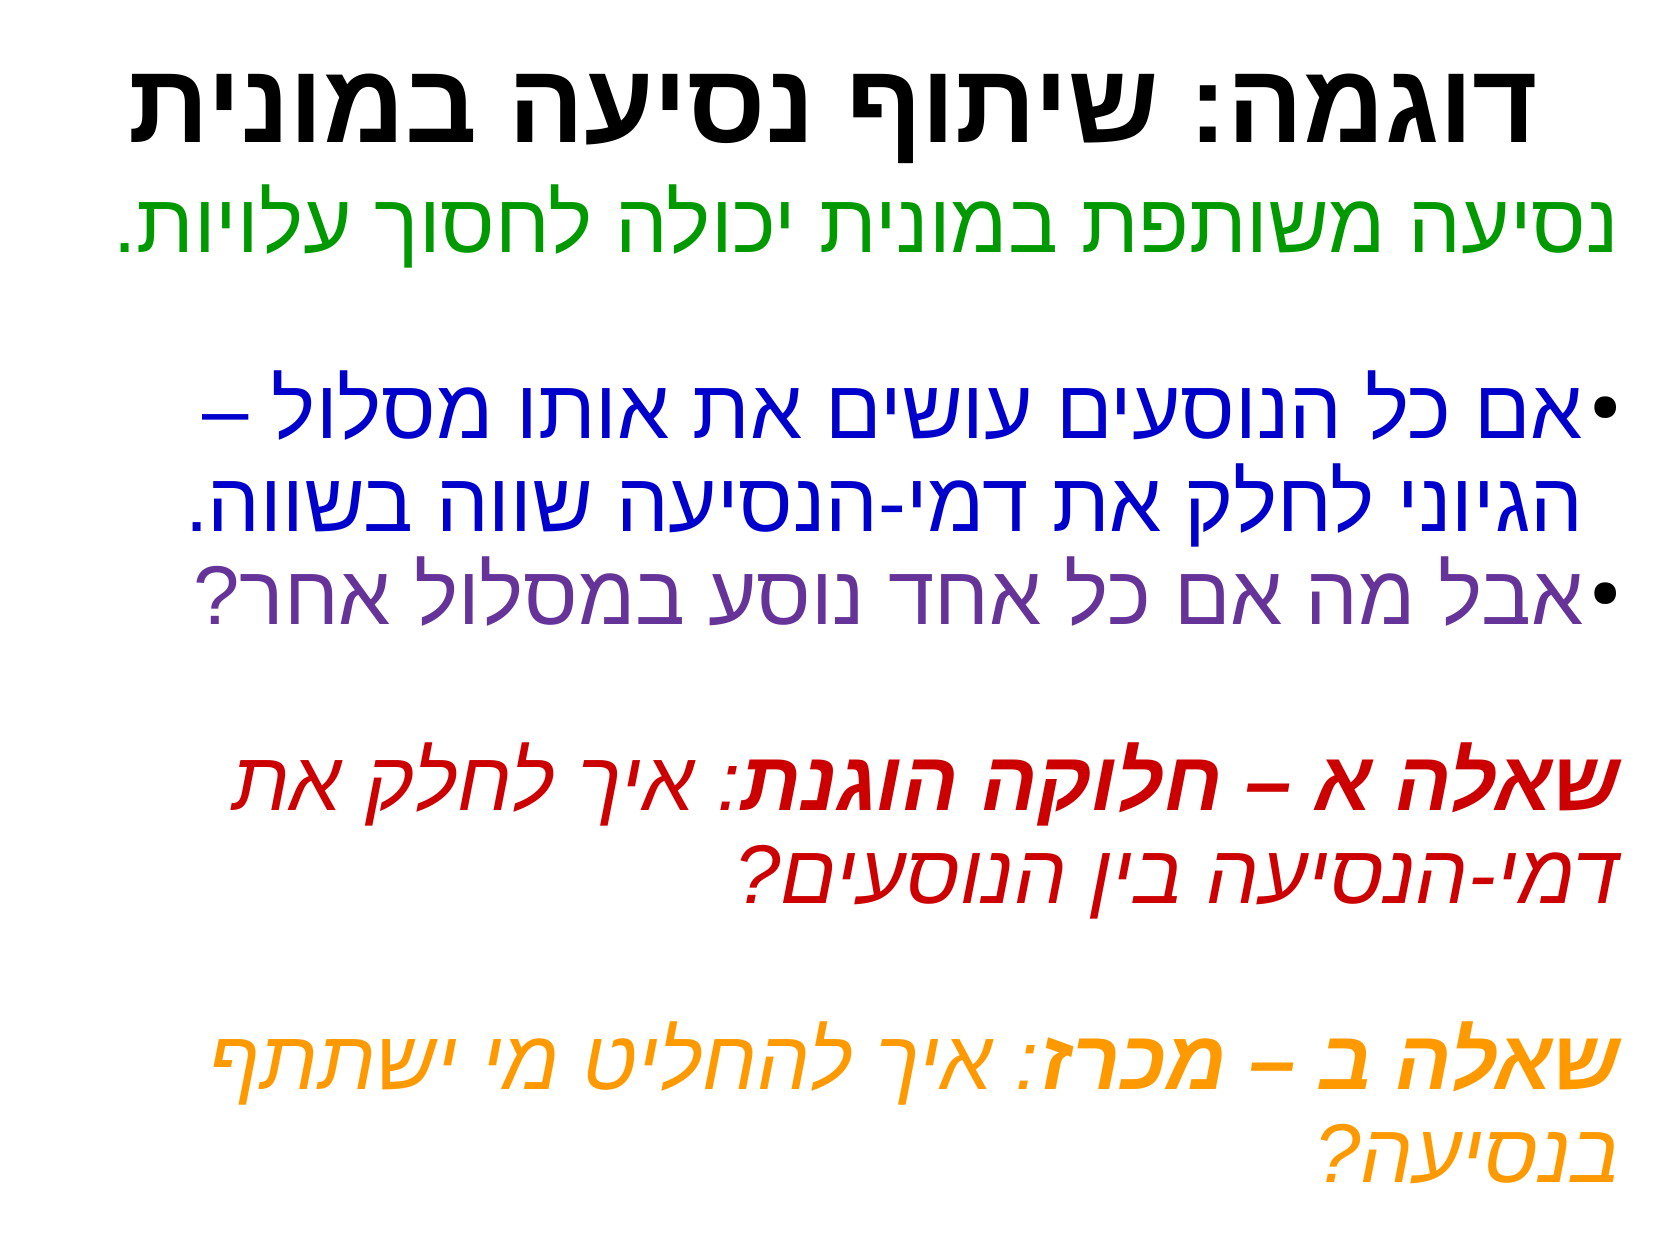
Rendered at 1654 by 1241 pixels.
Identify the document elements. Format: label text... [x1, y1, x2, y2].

text_box נסיעה משותפת במונית יכולה לחסוך עלויות. אם כל הנוסעים עושים את אותו מסלול – הגיוני לחלק את דמי-הנסיעה שווה בשווה. אבל מה אם כל אחד נוסע במסלול אחר? שאלה א – חלוקה הוגנת: איך לחלק את דמי-הנסיעה בין הנוסעים? שאלה ב – מכרז: איך להחליט מי ישתתף בנסיעה? [15, 169, 1636, 1208]
title דוגמה: שיתוף נסיעה במונית [15, 0, 1654, 215]
